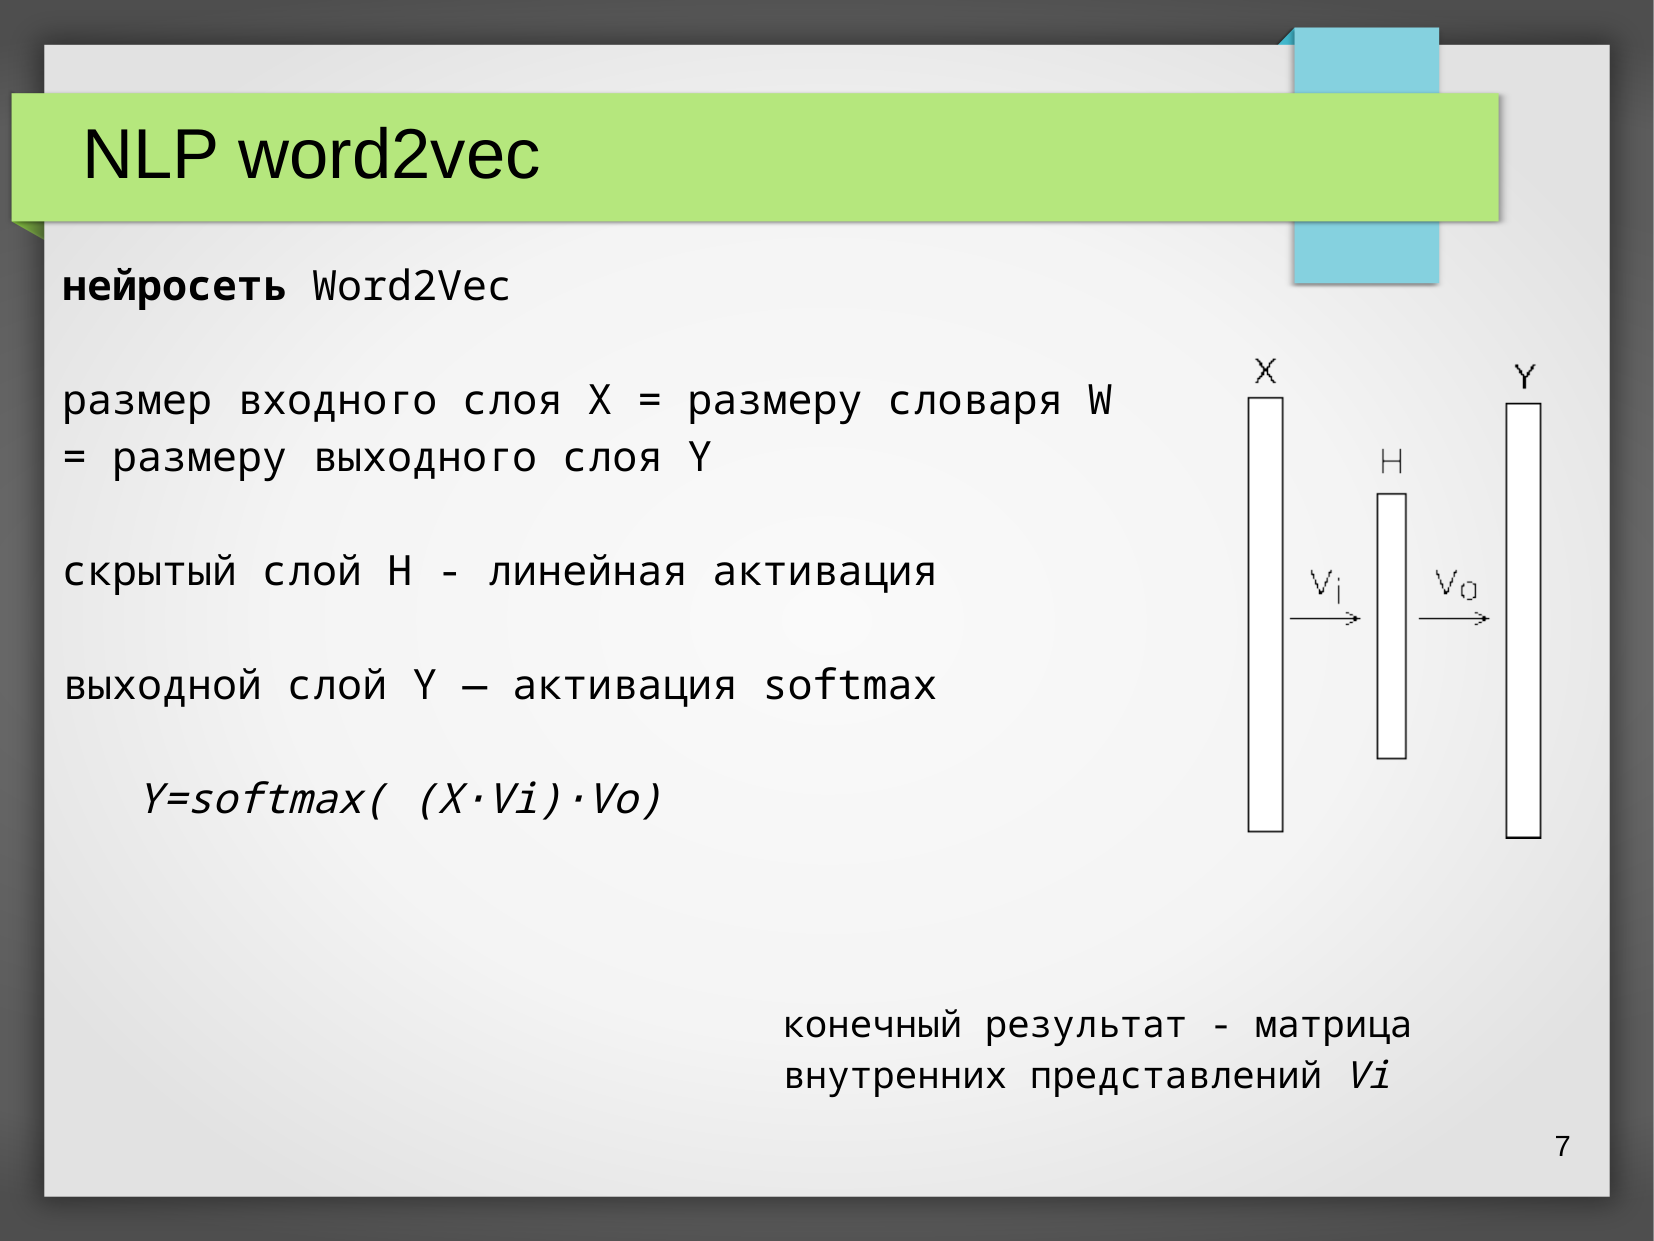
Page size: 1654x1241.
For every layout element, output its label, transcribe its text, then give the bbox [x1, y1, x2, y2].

picture [0, 0, 1654, 1241]
title NLP word2vec [82, 113, 1406, 194]
text_box нейросеть Word2Vec размер входного слоя X = размеру словаря W = размеру выходного слоя Y скрытый слой H - линейная активация выходной слой Y — активация softmax Y=softmax( (X⋅Vi)⋅Vo) [47, 248, 1217, 991]
text_box конечный результат - матрица внутренних представлений Vi [767, 990, 1477, 1147]
